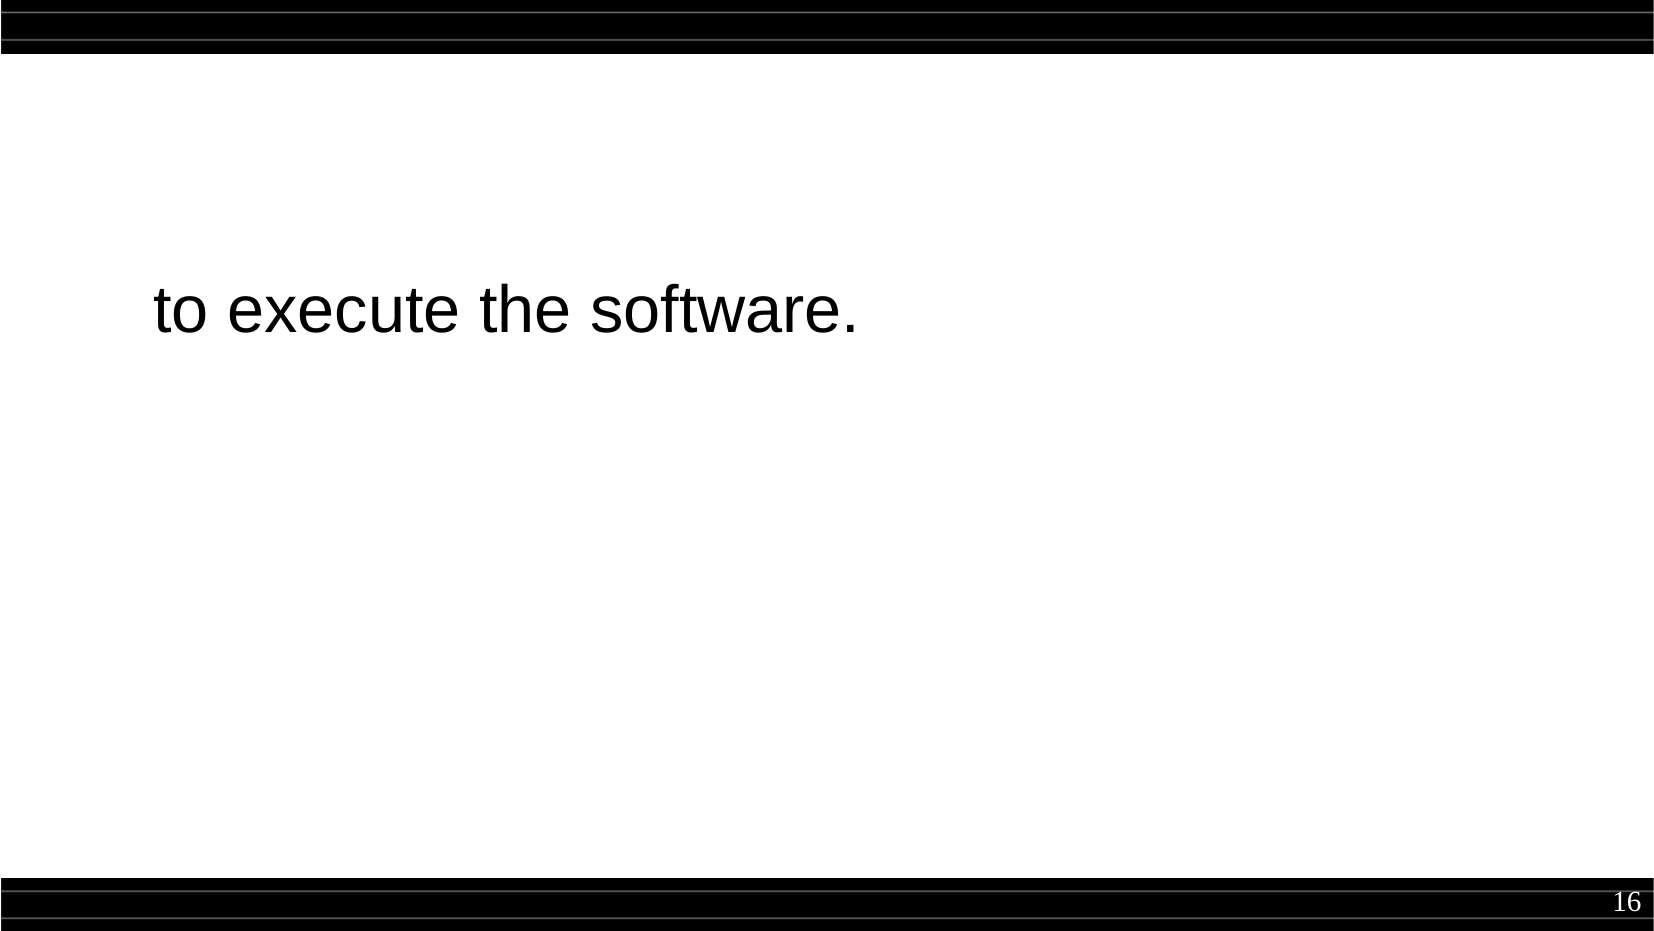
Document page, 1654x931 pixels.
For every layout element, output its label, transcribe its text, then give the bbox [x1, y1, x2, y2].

picture [1, 878, 1654, 931]
picture [1, 0, 1654, 54]
list to execute the software. [82, 271, 1571, 758]
